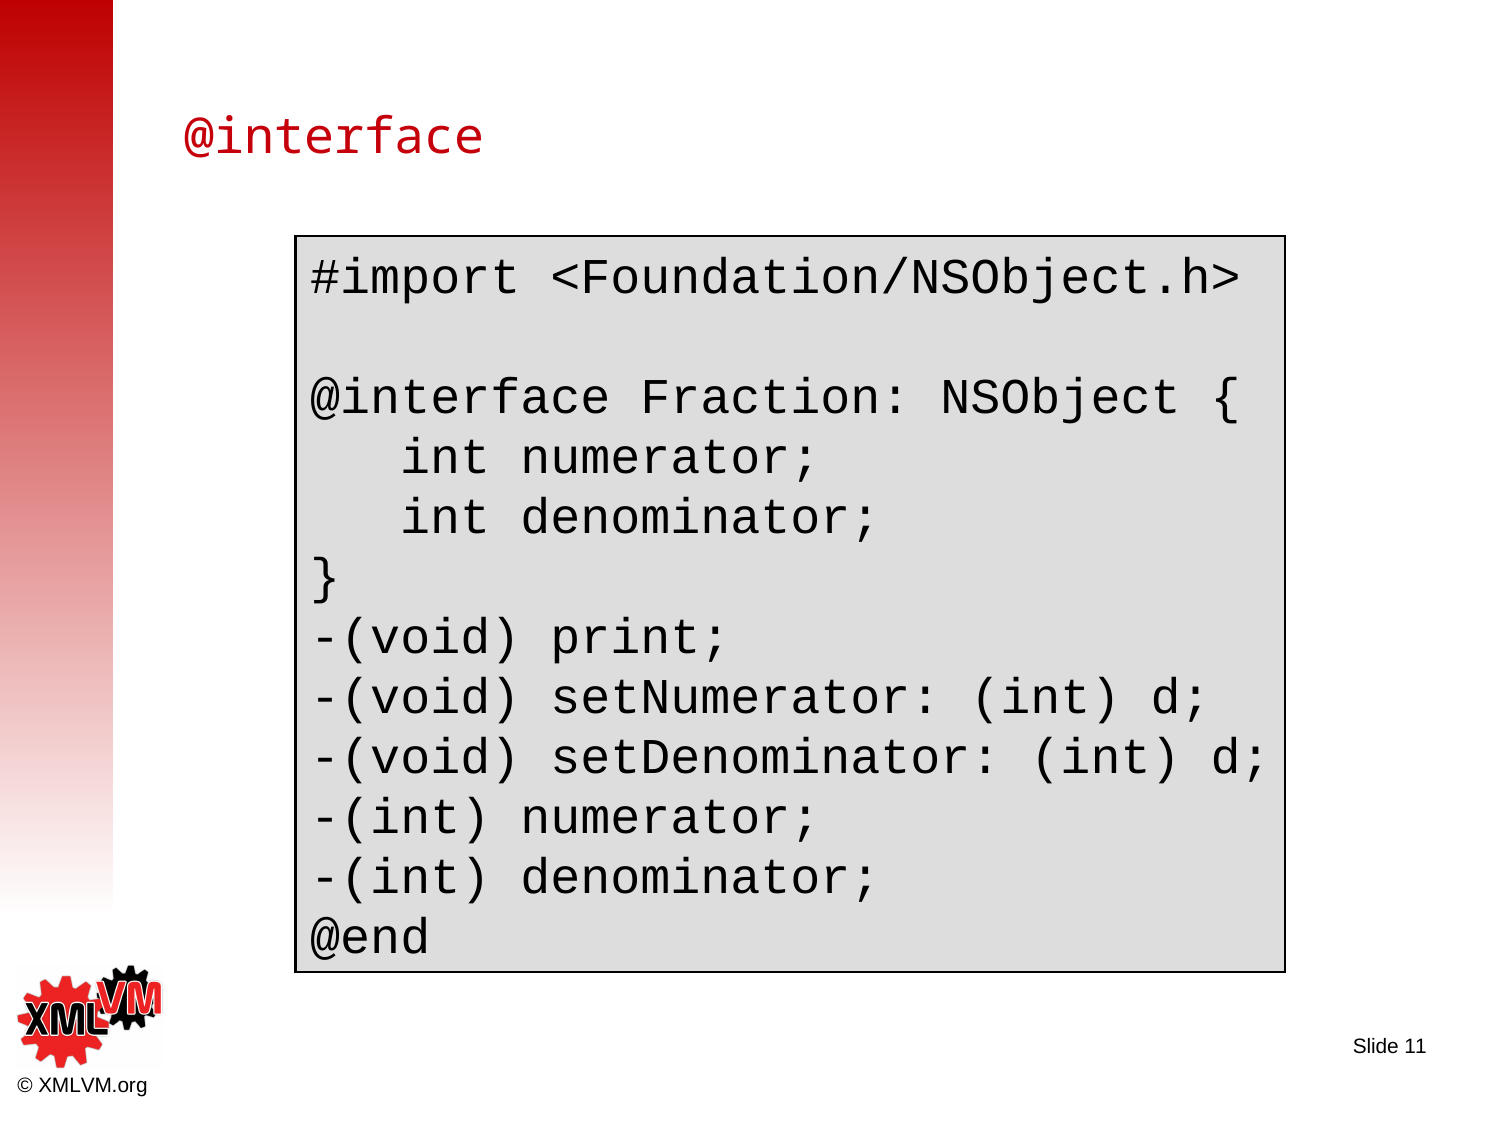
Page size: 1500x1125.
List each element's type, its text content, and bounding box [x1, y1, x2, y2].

text_box #import <Foundation/NSObject.h> @interface Fraction: NSObject { int numerator; int denominator; } -(void) print; -(void) setNumerator: (int) d; -(void) setDenominator: (int) d; -(int) numerator; -(int) denominator; @end [295, 236, 1286, 972]
picture [16, 964, 164, 1069]
title @interface [170, 67, 1447, 207]
